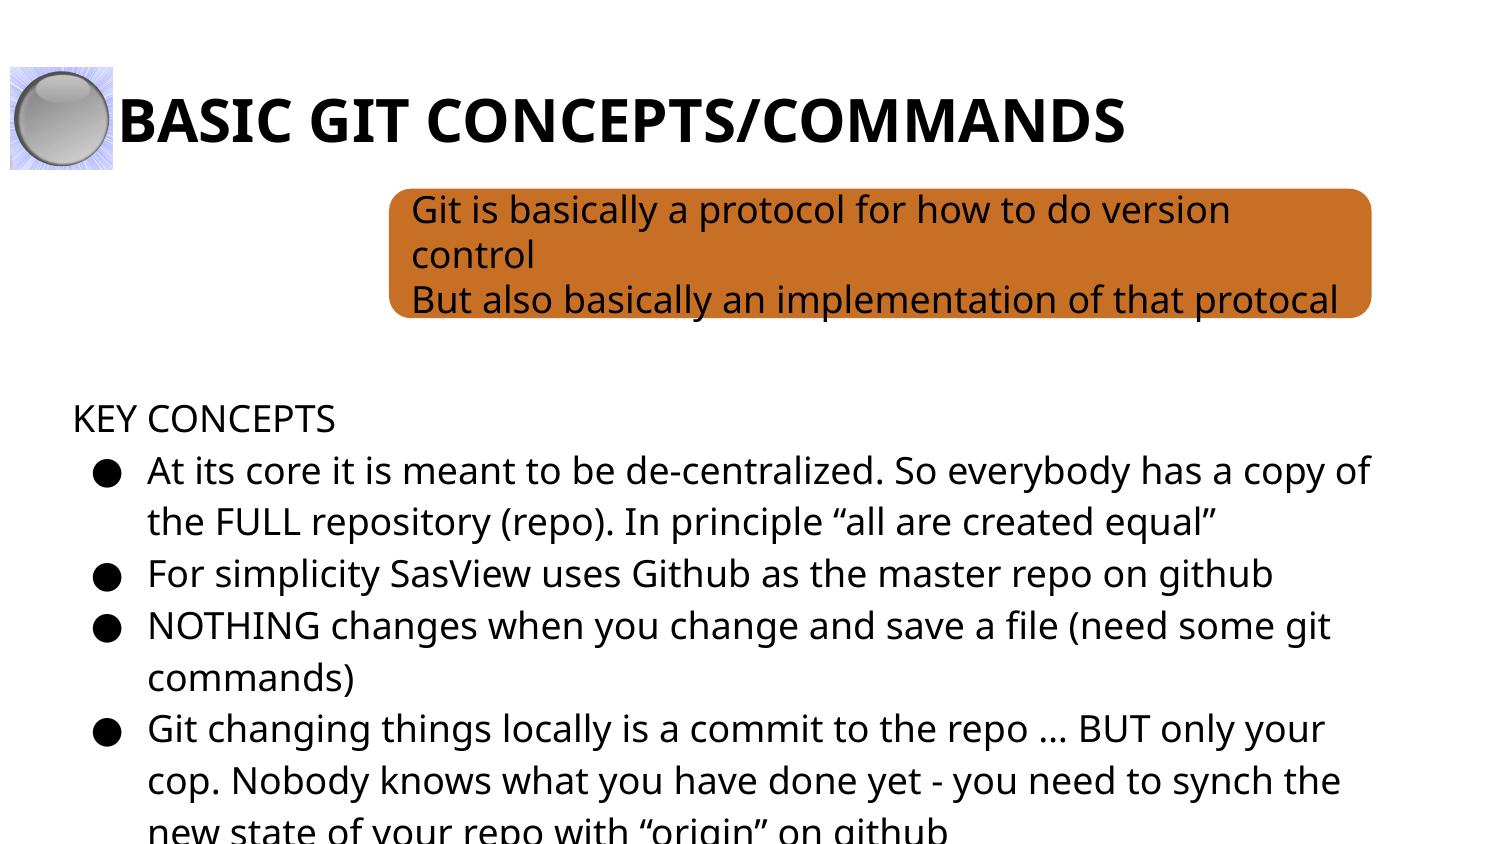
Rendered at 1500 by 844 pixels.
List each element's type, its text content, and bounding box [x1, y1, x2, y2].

text_box Git is basically a protocol for how to do version control But also basically an implementation of that protocal [389, 189, 1371, 318]
picture [10, 67, 102, 170]
text_box KEY CONCEPTS At its core it is meant to be de-centralized. So everybody has a copy of the FULL repository (repo). In principle “all are created equal” For simplicity SasView uses Github as the master repo on github NOTHING changes when you change and save a file (need some git commands) Git changing things locally is a commit to the repo … BUT only your cop. Nobody knows what you have done yet - you need to synch the new state of your repo with “origin” on github [57, 373, 1418, 844]
title BASIC GIT CONCEPTS/COMMANDS [102, 67, 1500, 170]
